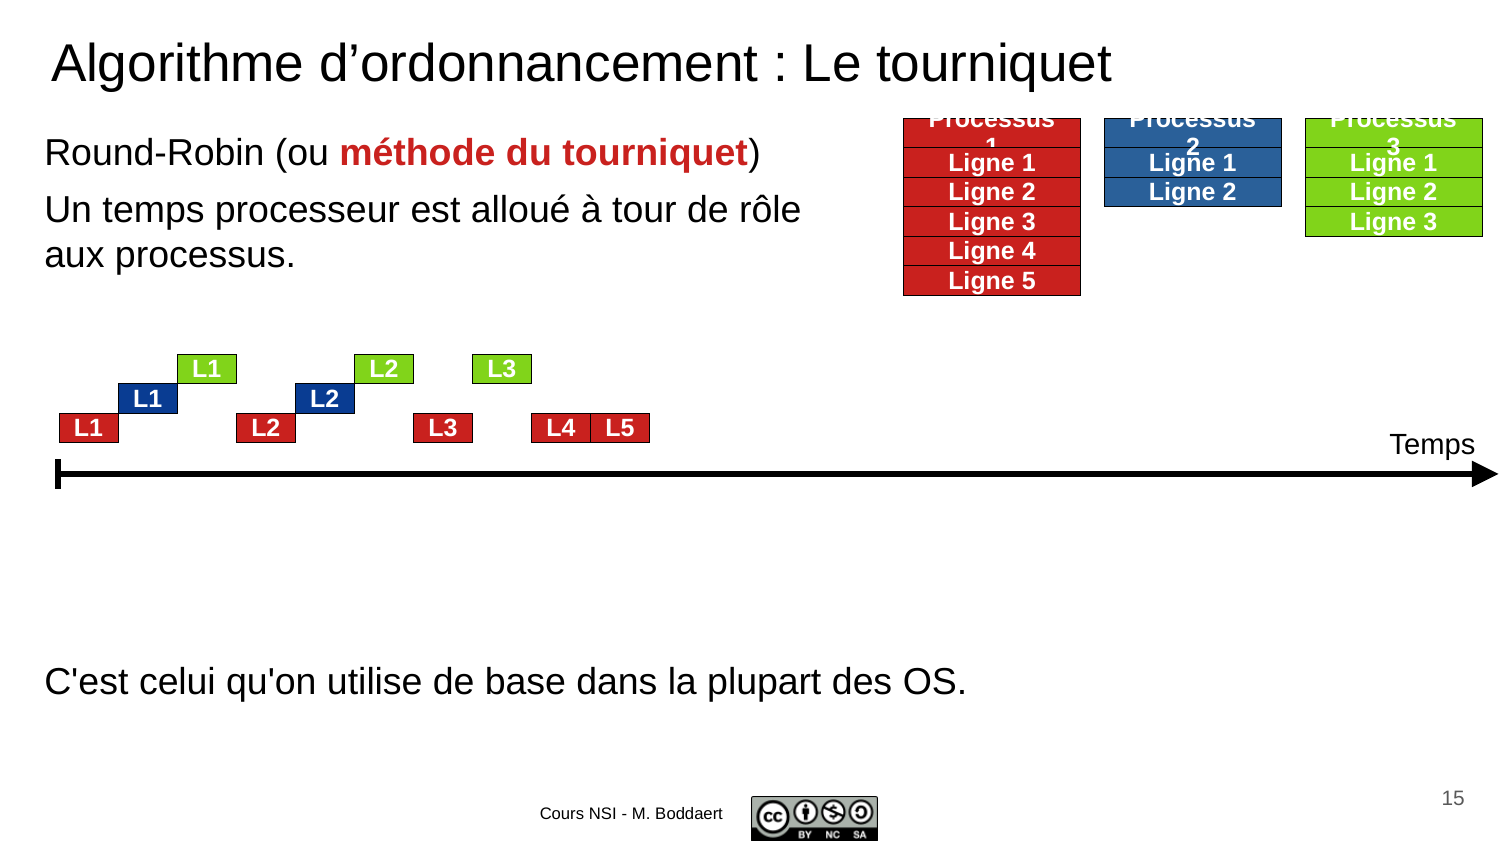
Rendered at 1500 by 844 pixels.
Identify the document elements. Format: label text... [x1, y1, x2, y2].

text_box L1 [118, 383, 178, 414]
text_box Ligne 4 [903, 236, 1081, 265]
text_box L2 [236, 413, 296, 443]
text_box L2 [354, 354, 414, 384]
text_box Ligne 1 [1104, 148, 1282, 177]
text_box L5 [590, 413, 650, 443]
text_box Ligne 2 [1104, 177, 1282, 207]
text_box L1 [177, 354, 237, 384]
text_box Processus 3 [1305, 118, 1483, 148]
picture [751, 796, 878, 841]
text_box L3 [413, 413, 473, 443]
text_box L3 [472, 354, 532, 384]
text_box Processus 1 [903, 118, 1081, 147]
text_box L4 [531, 413, 590, 443]
text_box Round-Robin (ou méthode du tourniquet) Un temps processeur est alloué à tour de rôle aux processus. [29, 120, 886, 355]
text_box L1 [59, 413, 119, 443]
text_box Ligne 3 [903, 206, 1081, 236]
title Algorithme d’ordonnancement : Le tourniquet [51, 13, 1449, 108]
text_box Ligne 2 [1305, 177, 1483, 206]
text_box Ligne 5 [903, 265, 1081, 296]
text_box Processus 2 [1104, 118, 1282, 148]
text_box Ligne 2 [903, 178, 1081, 206]
slide_number <numéro> [1389, 764, 1480, 830]
text_box Ligne 3 [1305, 206, 1483, 237]
text_box L2 [295, 383, 355, 414]
text_box C'est celui qu'on utilise de base dans la plupart des OS. [29, 652, 1182, 755]
text_box Ligne 1 [1305, 148, 1483, 177]
text_box Temps [1374, 420, 1486, 470]
text_box Ligne 1 [903, 147, 1081, 178]
